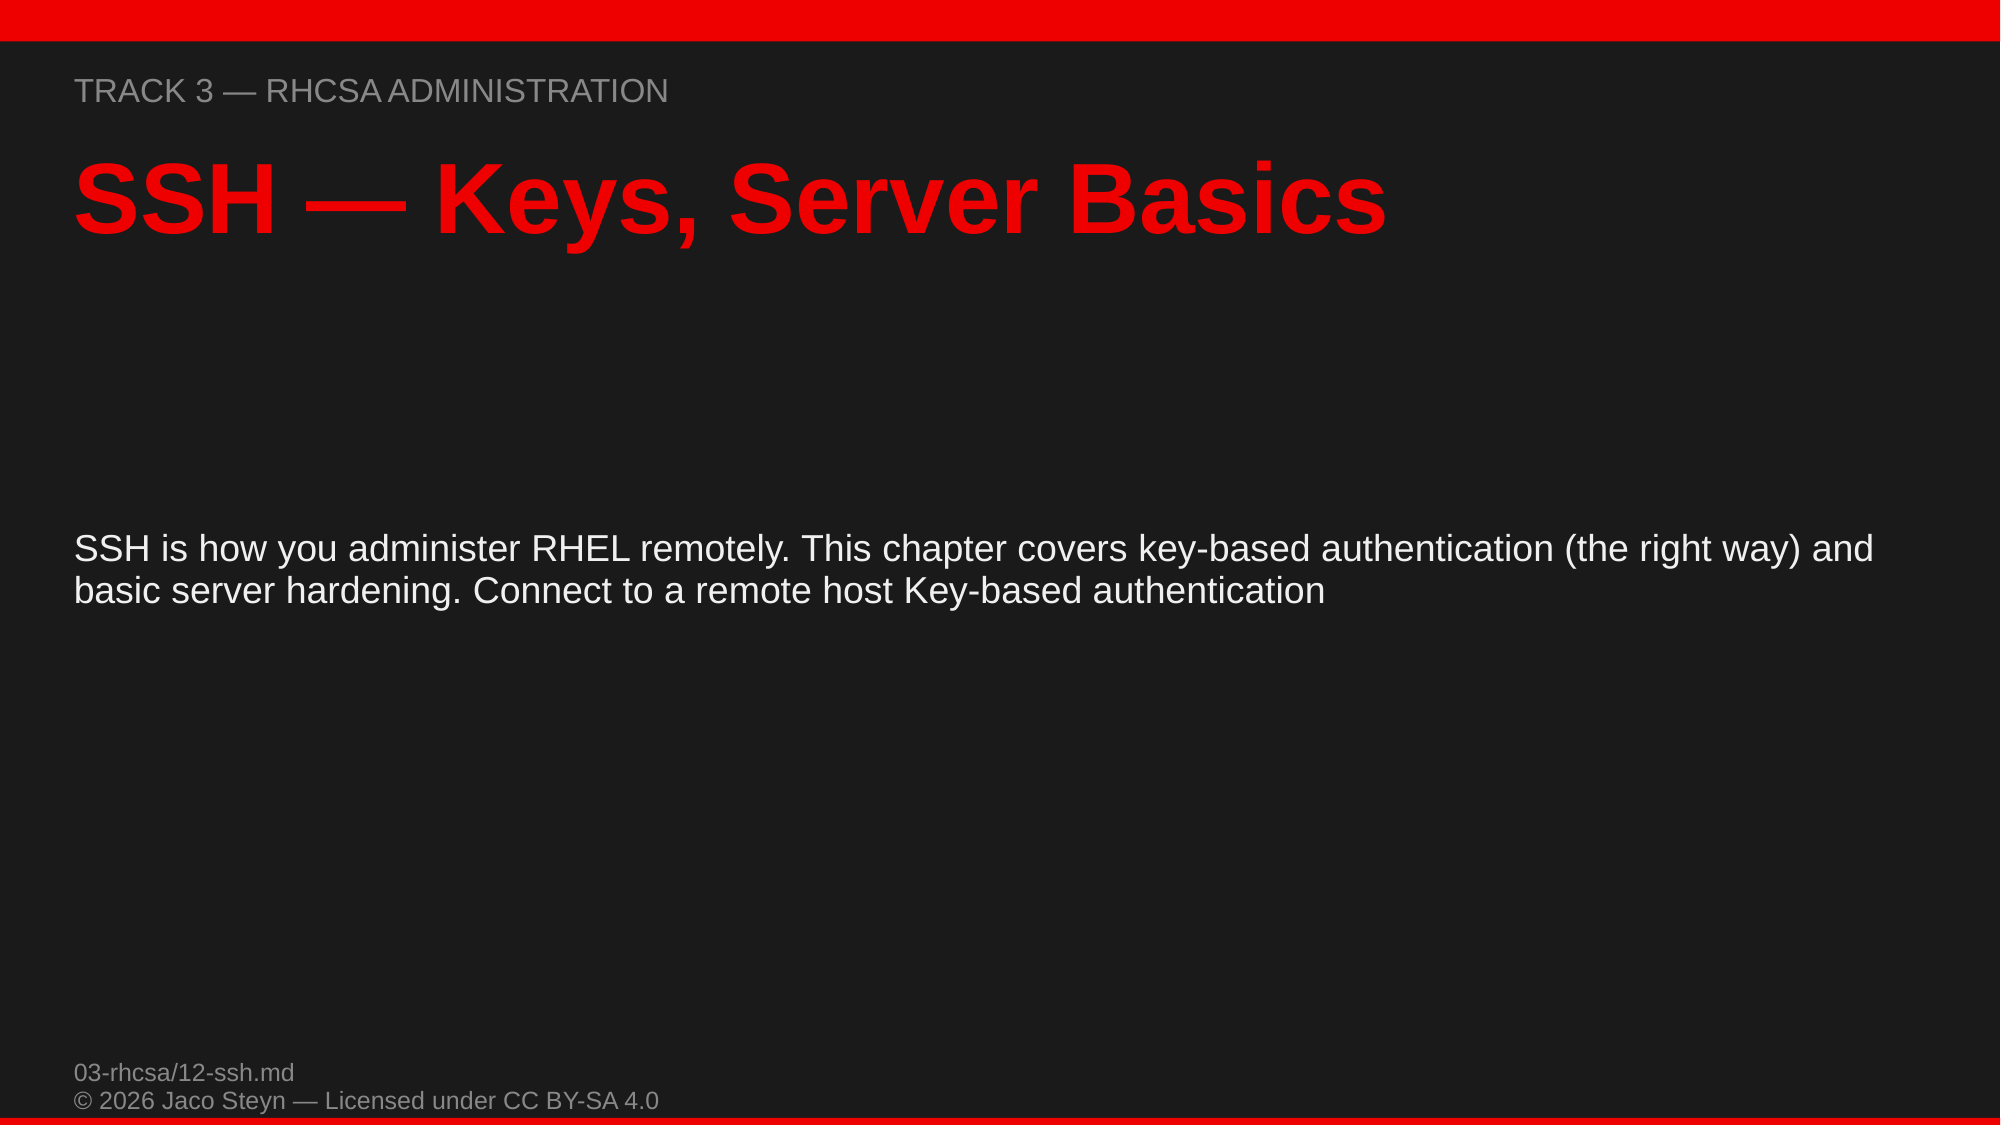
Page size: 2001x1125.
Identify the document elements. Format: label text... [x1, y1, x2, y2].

text_box TRACK 3 — RHCSA ADMINISTRATION [59, 64, 1942, 119]
text_box 03-rhcsa/12-ssh.md © 2026 Jaco Steyn — Licensed under CC BY-SA 4.0 [59, 1051, 1942, 1111]
text_box SSH — Keys, Server Basics [59, 135, 1942, 461]
text_box [0, 1117, 2001, 1125]
text_box SSH is how you administer RHEL remotely. This chapter covers key-based authentication (the right way) and basic server hardening. Connect to a remote host Key-based authentication [59, 519, 1942, 727]
text_box [0, 0, 2001, 42]
